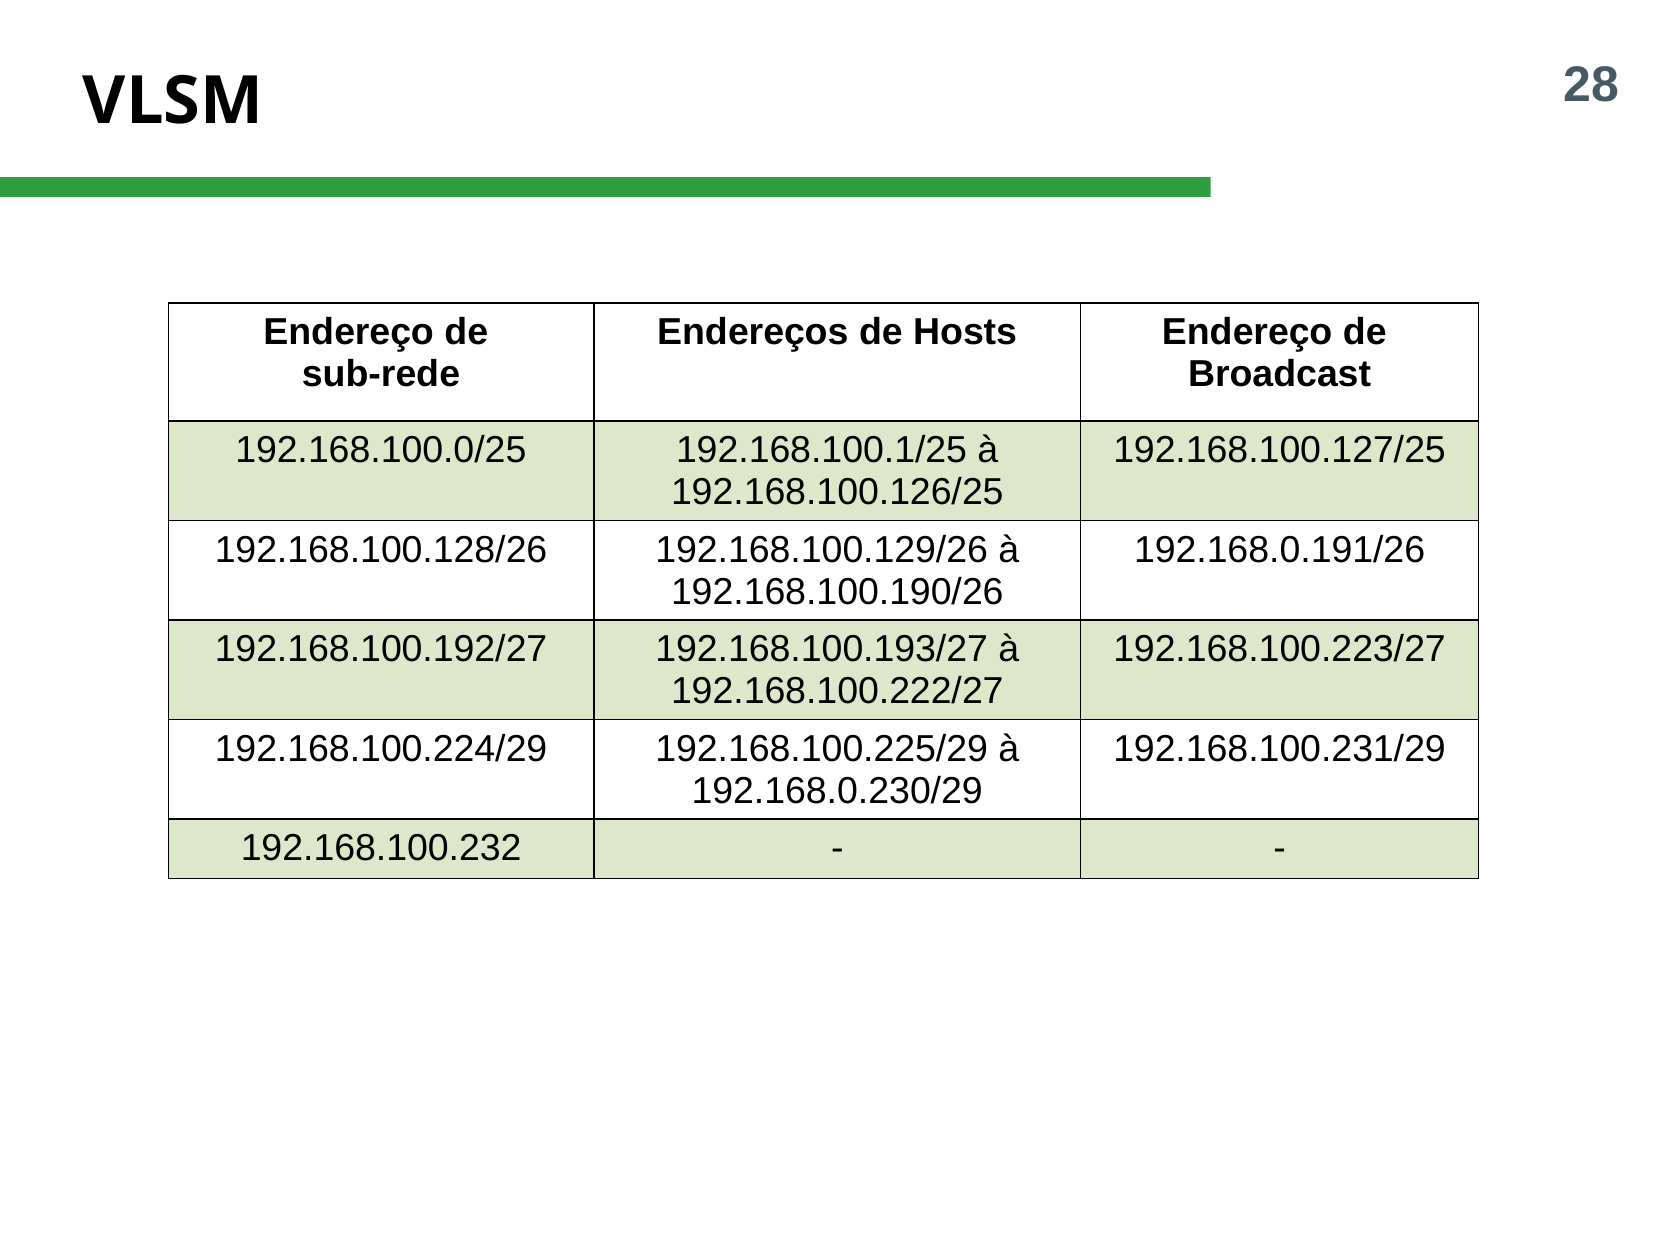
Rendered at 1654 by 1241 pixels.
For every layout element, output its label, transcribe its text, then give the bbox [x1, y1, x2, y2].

table_cell 192.168.100.224/29 [169, 720, 593, 818]
table_cell 192.168.100.128/26 [169, 521, 593, 619]
table_cell 192.168.100.231/29 [1081, 720, 1478, 818]
table_cell 192.168.100.0/25 [169, 422, 593, 520]
table_header Endereços de Hosts [595, 304, 1080, 420]
table_cell 192.168.100.192/27 [169, 621, 593, 719]
table_cell 192.168.100.1/25 à 192.168.100.126/25 [595, 422, 1080, 520]
table_cell 192.168.100.129/26 à 192.168.100.190/26 [595, 521, 1080, 619]
title VLSM [82, 0, 1152, 202]
table_header Endereço de Broadcast [1081, 304, 1478, 420]
table_cell 192.168.100.225/29 à 192.168.0.230/29 [595, 720, 1080, 818]
table_cell 192.168.100.223/27 [1081, 621, 1478, 719]
table_cell - [1081, 820, 1478, 878]
table_cell 192.168.0.191/26 [1081, 521, 1478, 619]
table_cell 192.168.100.193/27 à 192.168.100.222/27 [595, 621, 1080, 719]
table_cell 192.168.100.232 [169, 820, 593, 878]
table_cell - [595, 820, 1080, 878]
table_cell 192.168.100.127/25 [1081, 422, 1478, 520]
table_header Endereço de sub-rede [169, 304, 593, 420]
